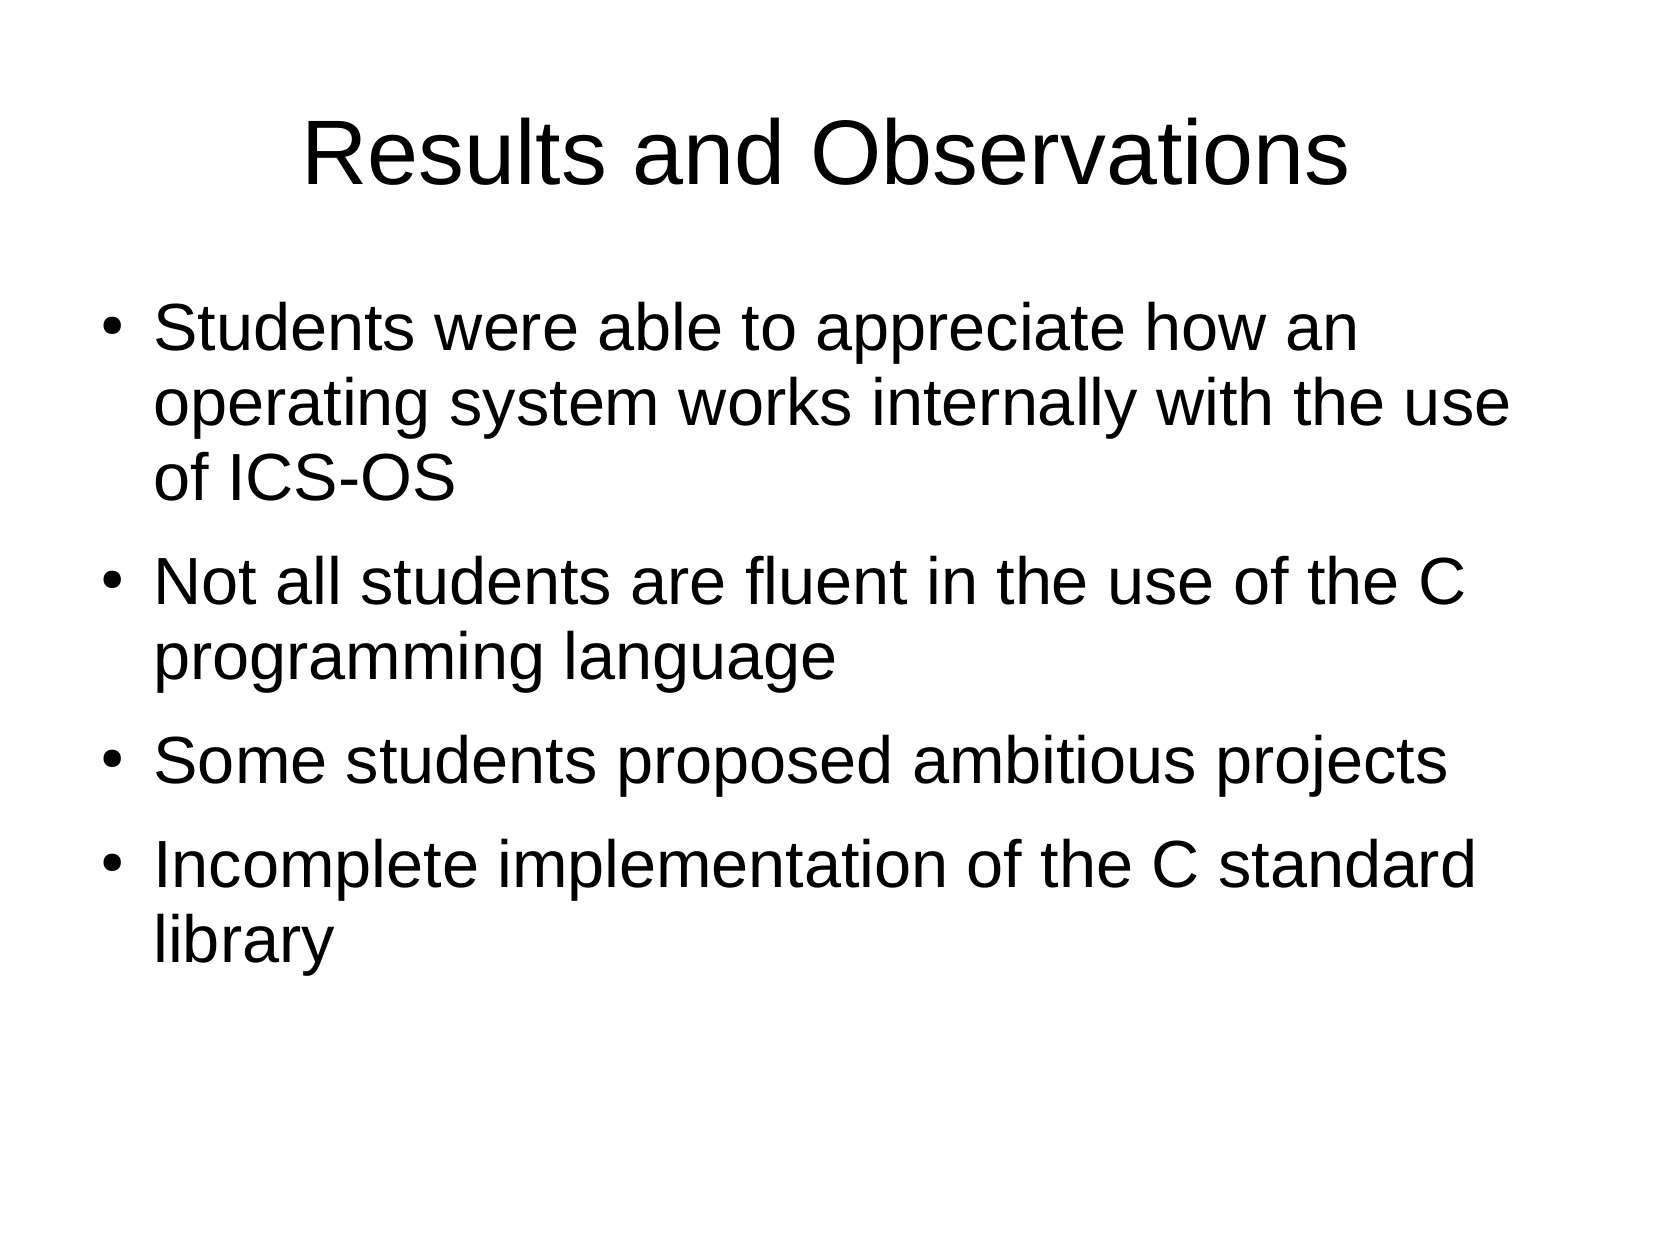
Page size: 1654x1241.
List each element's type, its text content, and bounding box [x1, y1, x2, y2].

list Students were able to appreciate how an operating system works internally with the use of ICS-OS Not all students are fluent in the use of the C programming language Some students proposed ambitious projects Incomplete implementation of the C standard library [82, 290, 1571, 1109]
title Results and Observations [82, 56, 1571, 250]
